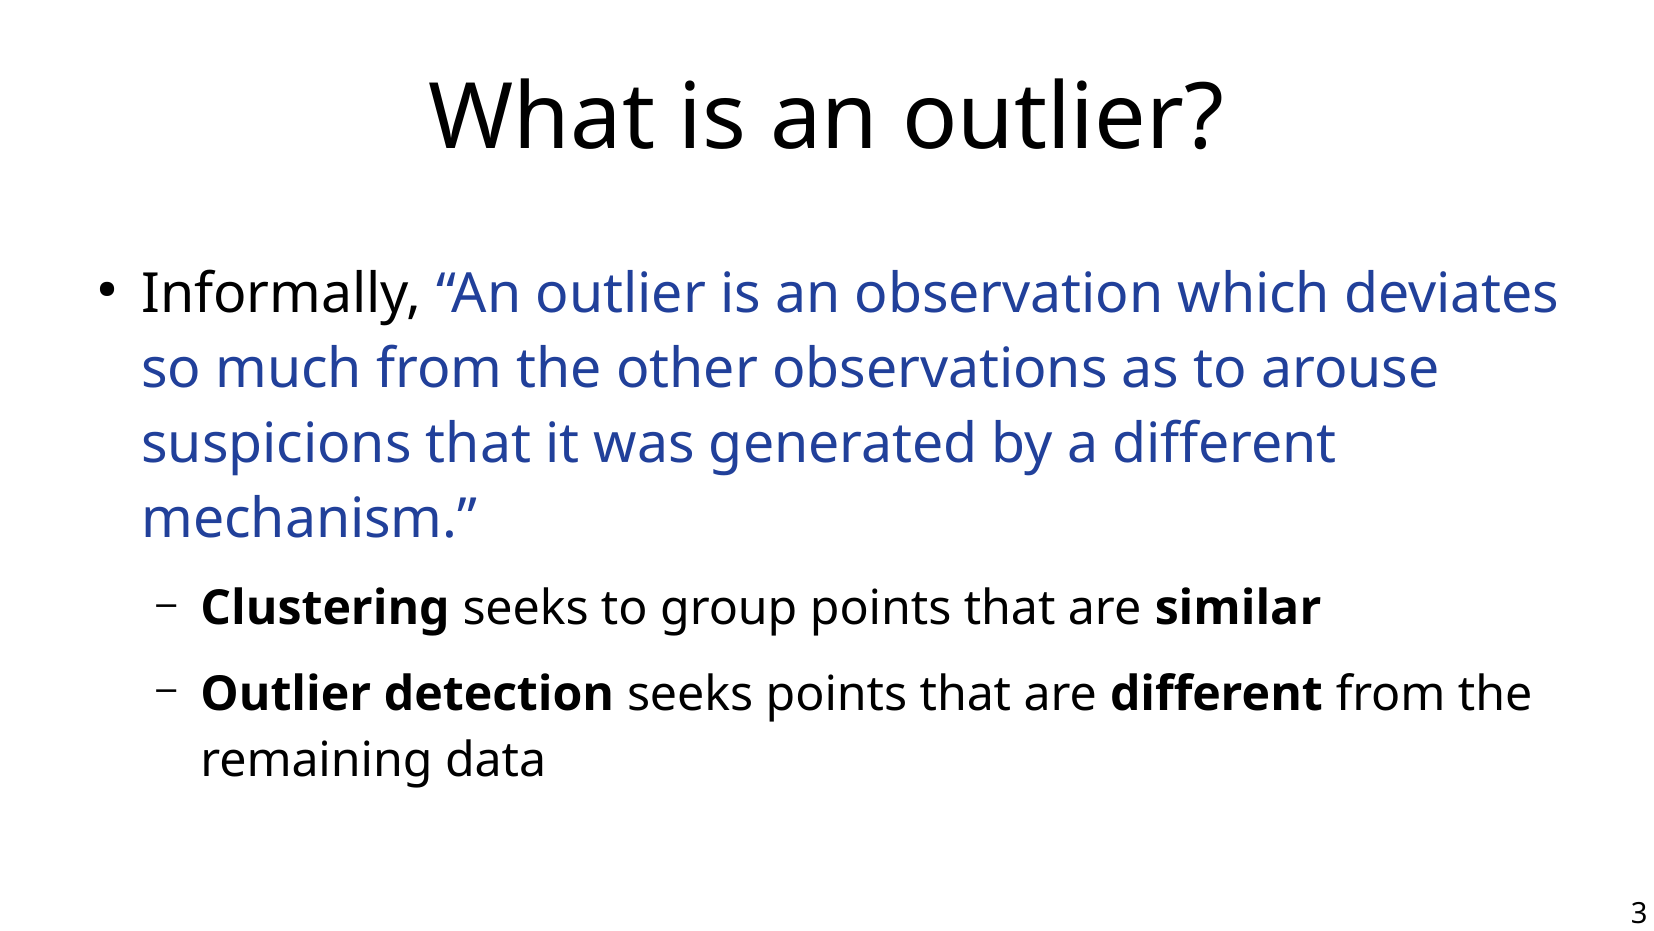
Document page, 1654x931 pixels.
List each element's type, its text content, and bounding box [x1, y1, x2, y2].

list Informally, “An outlier is an observation which deviates so much from the other observations as to arouse suspicions that it was generated by a different mechanism.” Clustering seeks to group points that are similar Outlier detection seeks points that are different from the remaining data [82, 253, 1571, 793]
title What is an outlier? [82, 1, 1571, 226]
